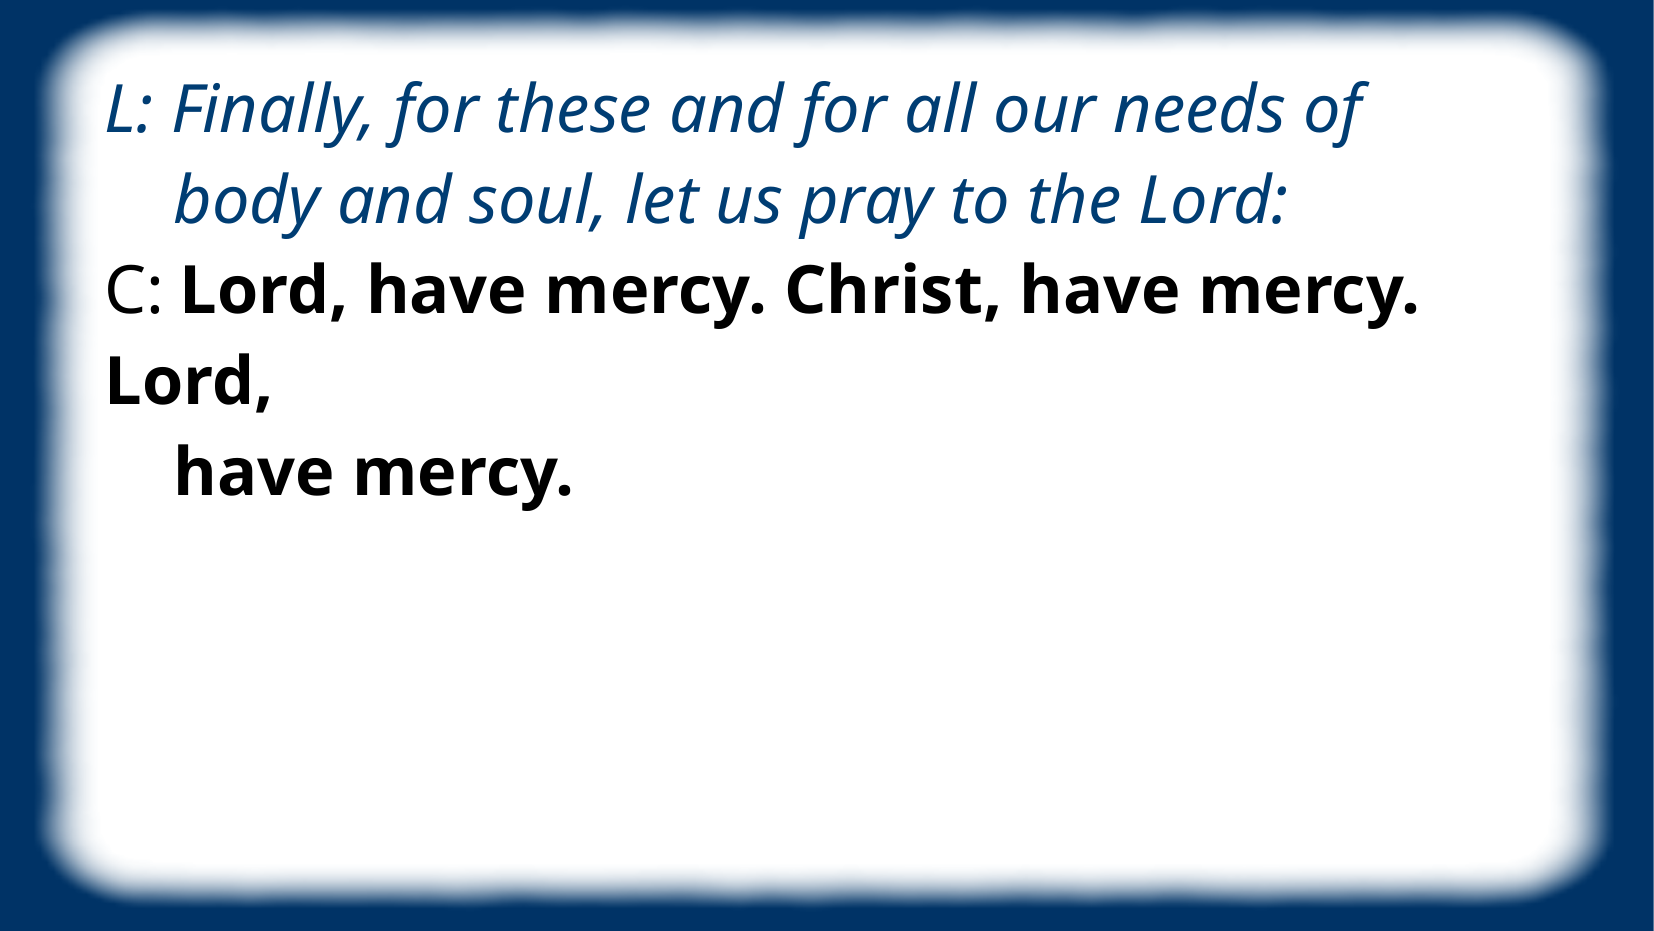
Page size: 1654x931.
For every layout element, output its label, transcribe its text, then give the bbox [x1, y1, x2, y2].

picture [0, 0, 1654, 931]
text_box L: Finally, for these and for all our needs of body and soul, let us pray to the Lord: C: Lord, have mercy. Christ, have mercy. Lord, have mercy. [90, 53, 1546, 424]
